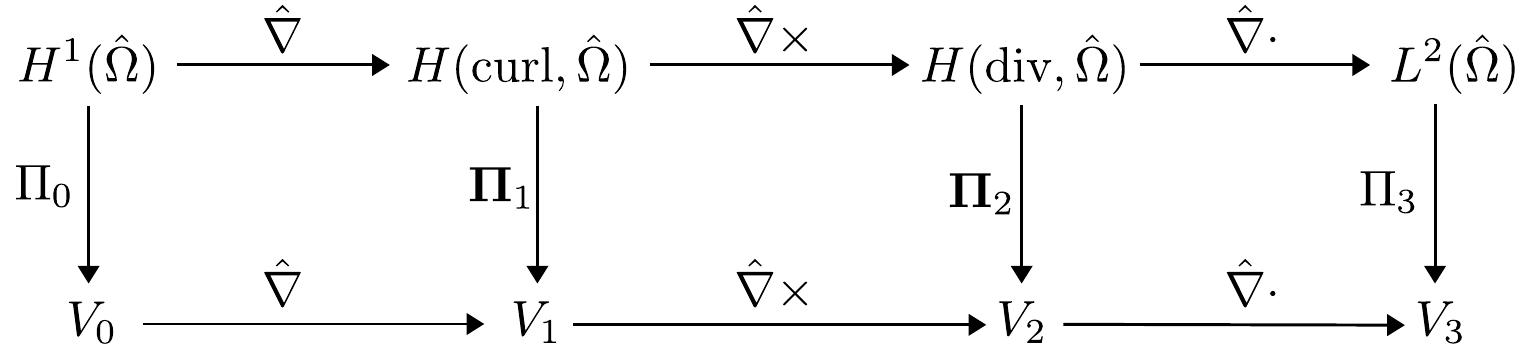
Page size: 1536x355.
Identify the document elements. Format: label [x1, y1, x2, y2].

picture [732, 3, 809, 56]
picture [917, 32, 1127, 96]
picture [732, 256, 809, 310]
picture [260, 256, 303, 310]
picture [466, 165, 532, 211]
text_box [513, 301, 557, 343]
text_box [68, 301, 114, 344]
picture [1386, 32, 1517, 96]
text_box [1417, 301, 1462, 344]
picture [260, 3, 303, 56]
picture [946, 171, 1013, 217]
text_box [16, 165, 70, 208]
text_box [1360, 171, 1415, 214]
picture [1222, 256, 1278, 310]
picture [403, 32, 629, 96]
picture [14, 32, 157, 96]
picture [1222, 3, 1278, 56]
text_box [998, 301, 1043, 343]
